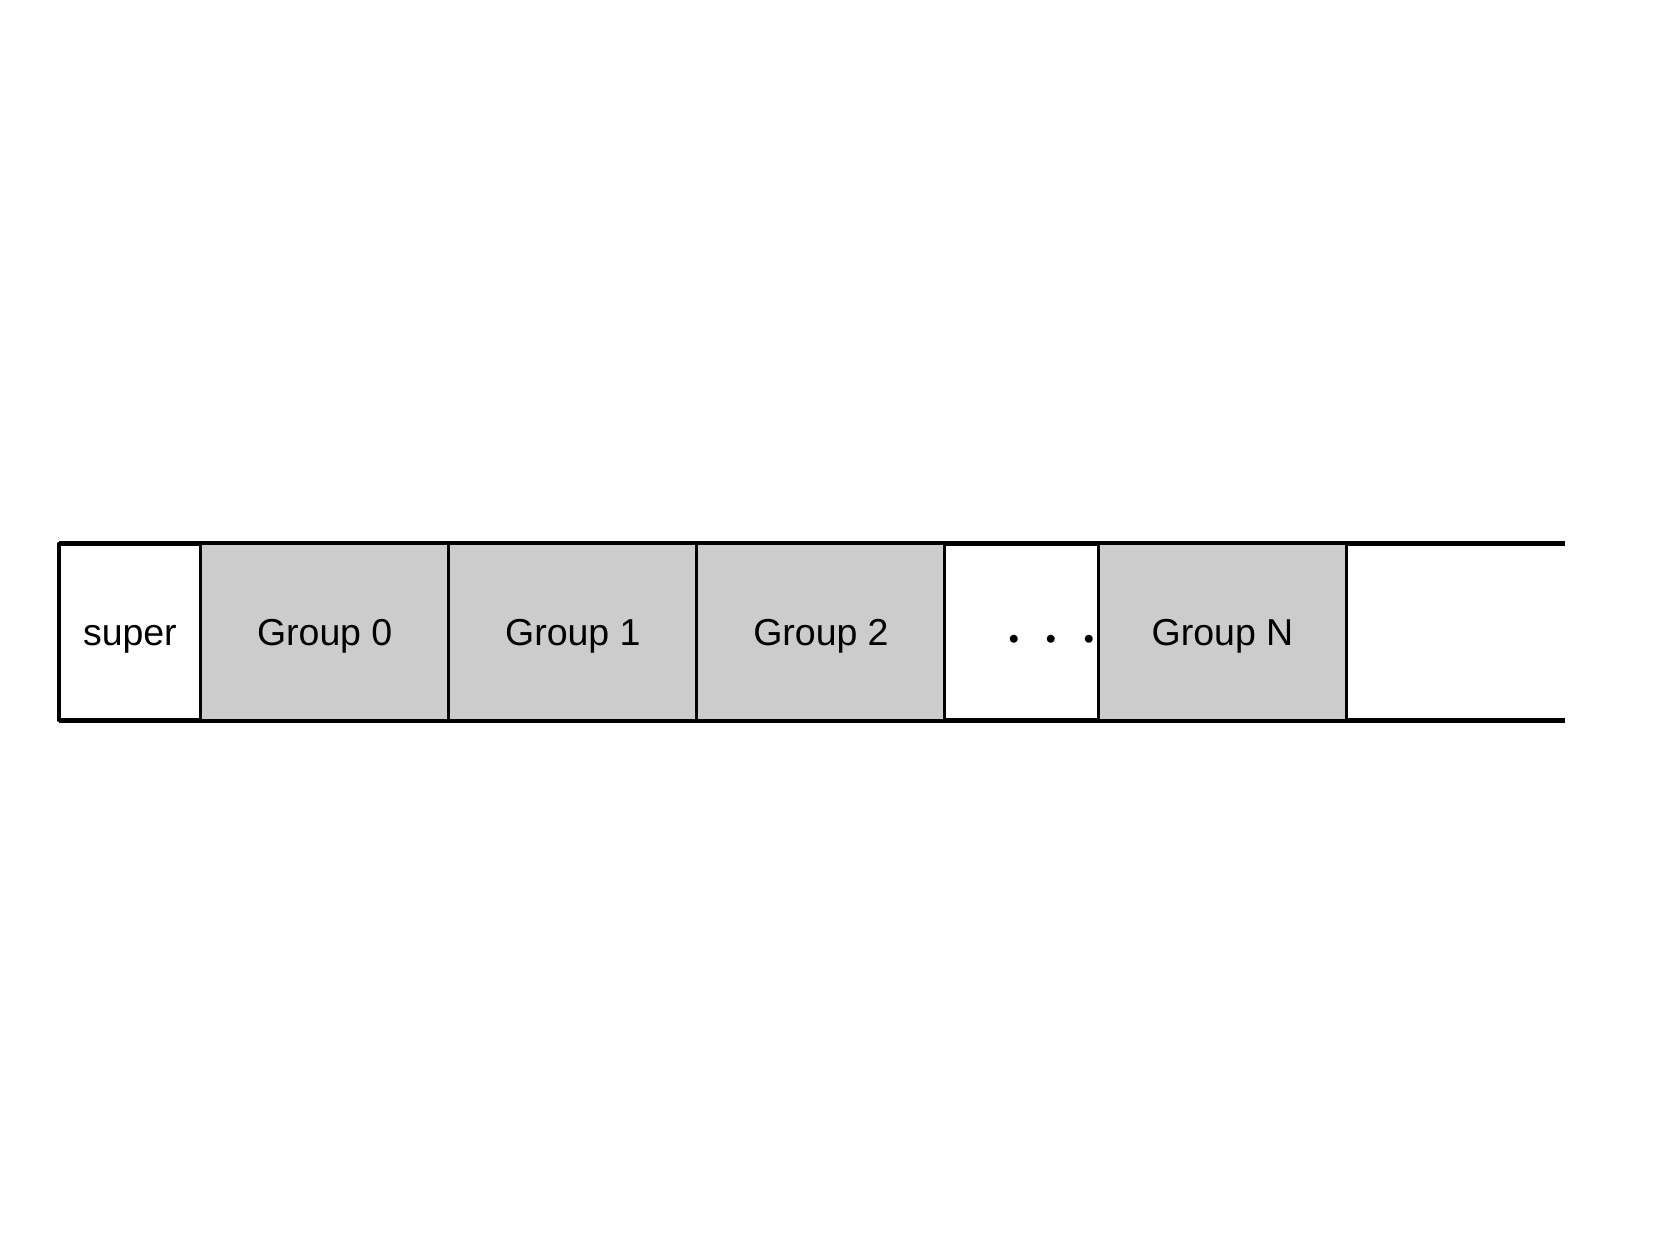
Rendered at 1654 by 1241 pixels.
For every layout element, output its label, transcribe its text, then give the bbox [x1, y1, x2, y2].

text_box ・・・ [980, 602, 1067, 655]
text_box Group N [1098, 543, 1347, 721]
text_box Group 0 [200, 543, 448, 721]
text_box Group 1 [448, 543, 696, 721]
text_box Group 2 [696, 543, 945, 721]
text_box super [59, 543, 200, 721]
